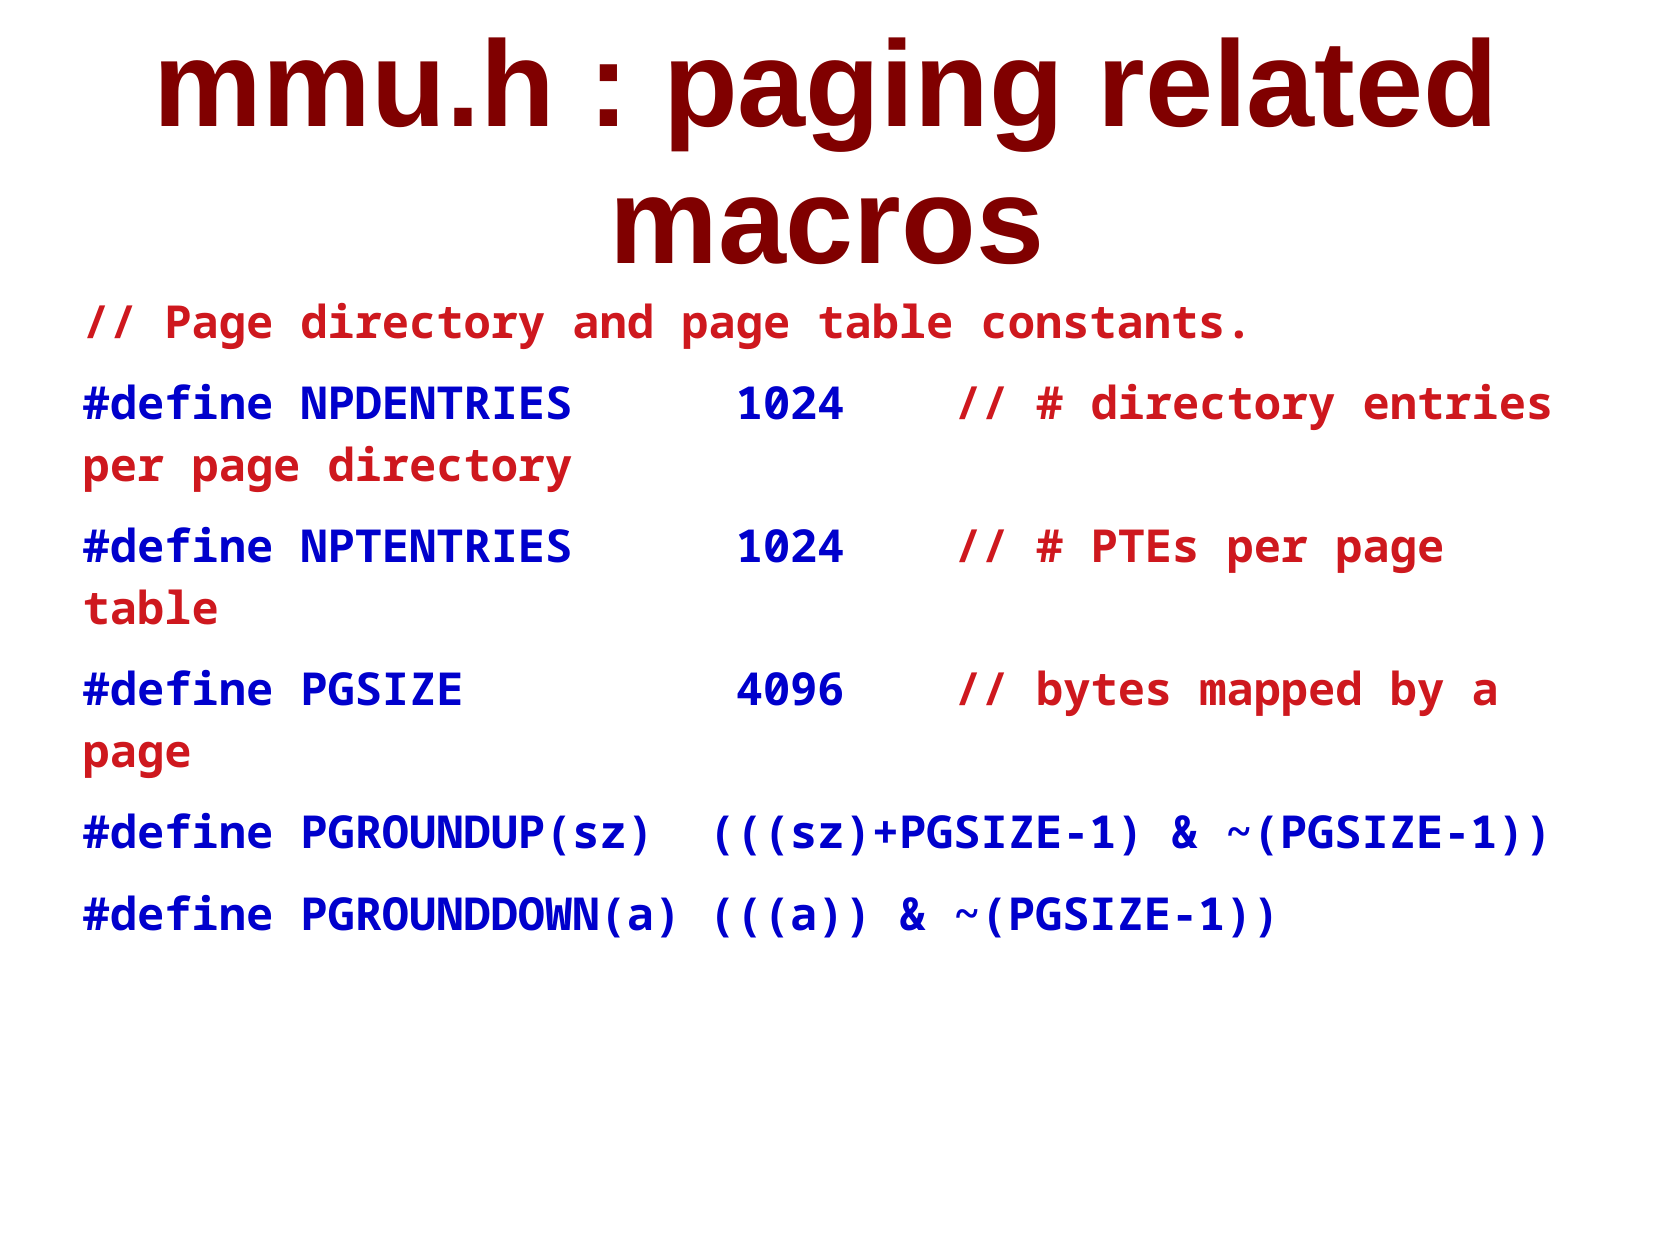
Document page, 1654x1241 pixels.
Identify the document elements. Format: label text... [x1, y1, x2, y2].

title mmu.h : paging related macros [82, 16, 1571, 290]
list // Page directory and page table constants. #define NPDENTRIES 1024 // # directory entries per page directory #define NPTENTRIES 1024 // # PTEs per page table #define PGSIZE 4096 // bytes mapped by a page #define PGROUNDUP(sz) (((sz)+PGSIZE-1) & ~(PGSIZE-1)) #define PGROUNDDOWN(a) (((a)) & ~(PGSIZE-1)) [82, 290, 1571, 1010]
